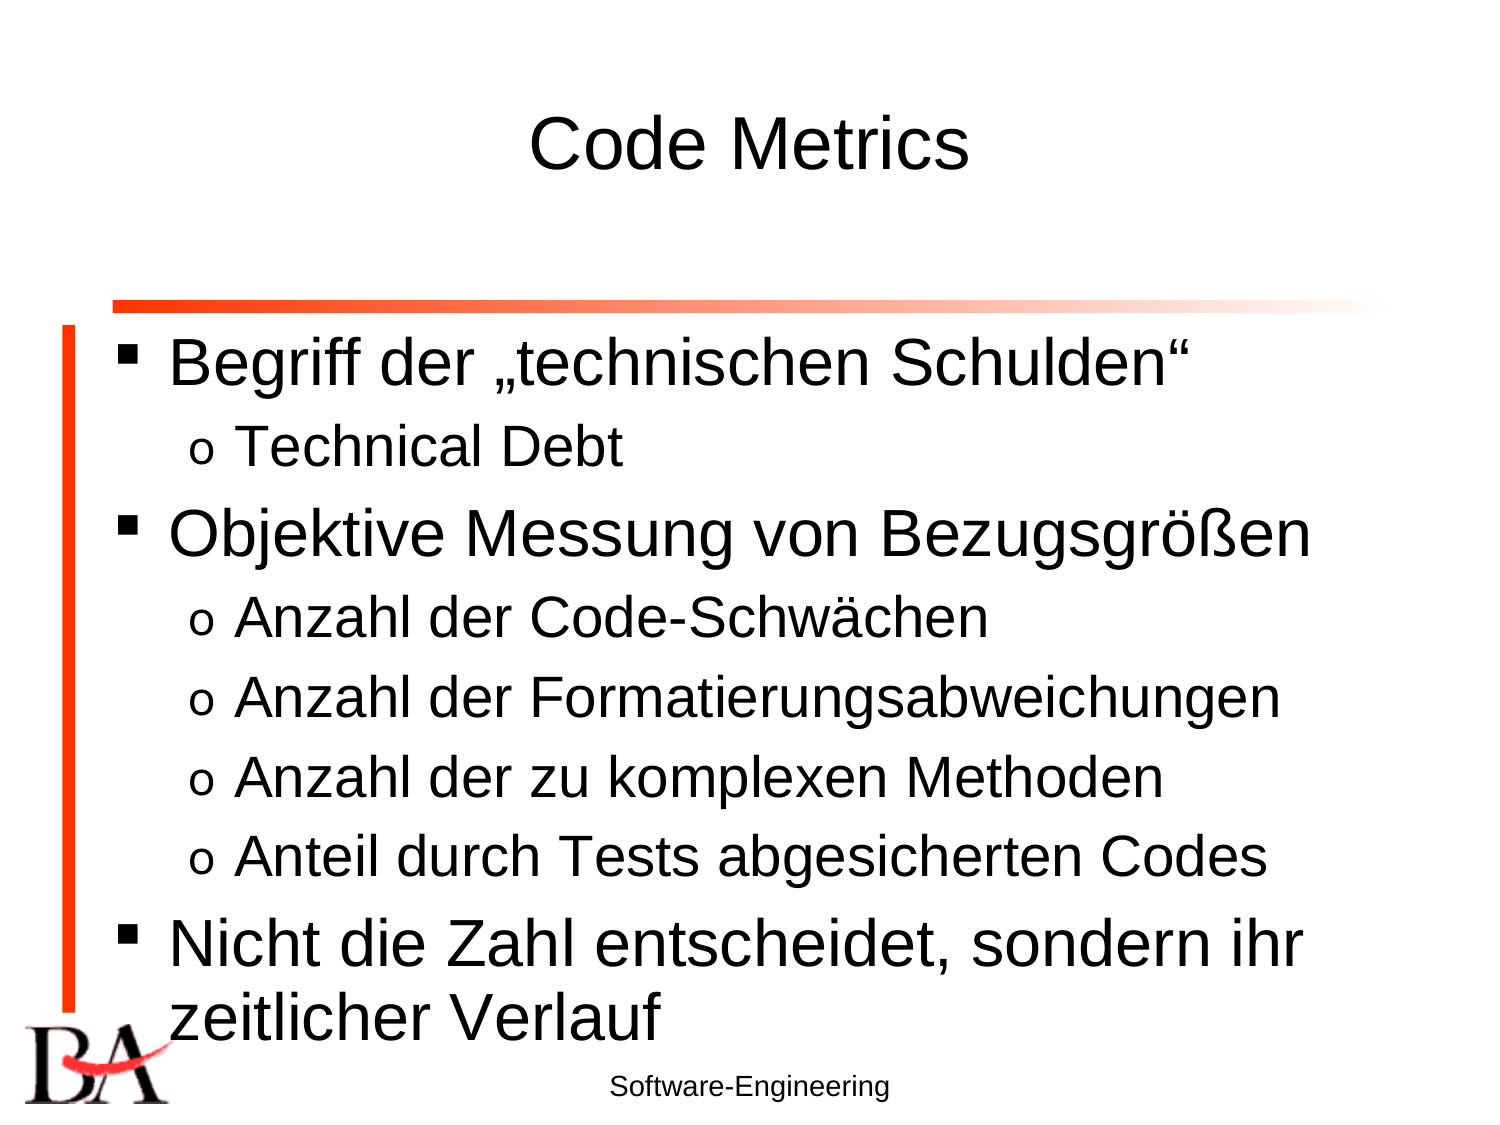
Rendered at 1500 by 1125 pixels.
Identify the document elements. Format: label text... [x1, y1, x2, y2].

list Begriff der „technischen Schulden“ Technical Debt Objektive Messung von Bezugsgrößen Anzahl der Code-Schwächen Anzahl der Formatierungsabweichungen Anzahl der zu komplexen Methoden Anteil durch Tests abgesicherten Codes Nicht die Zahl entscheidet, sondern ihr zeitlicher Verlauf [112, 324, 1388, 1054]
picture [24, 1024, 175, 1104]
title Code Metrics [112, 28, 1388, 259]
